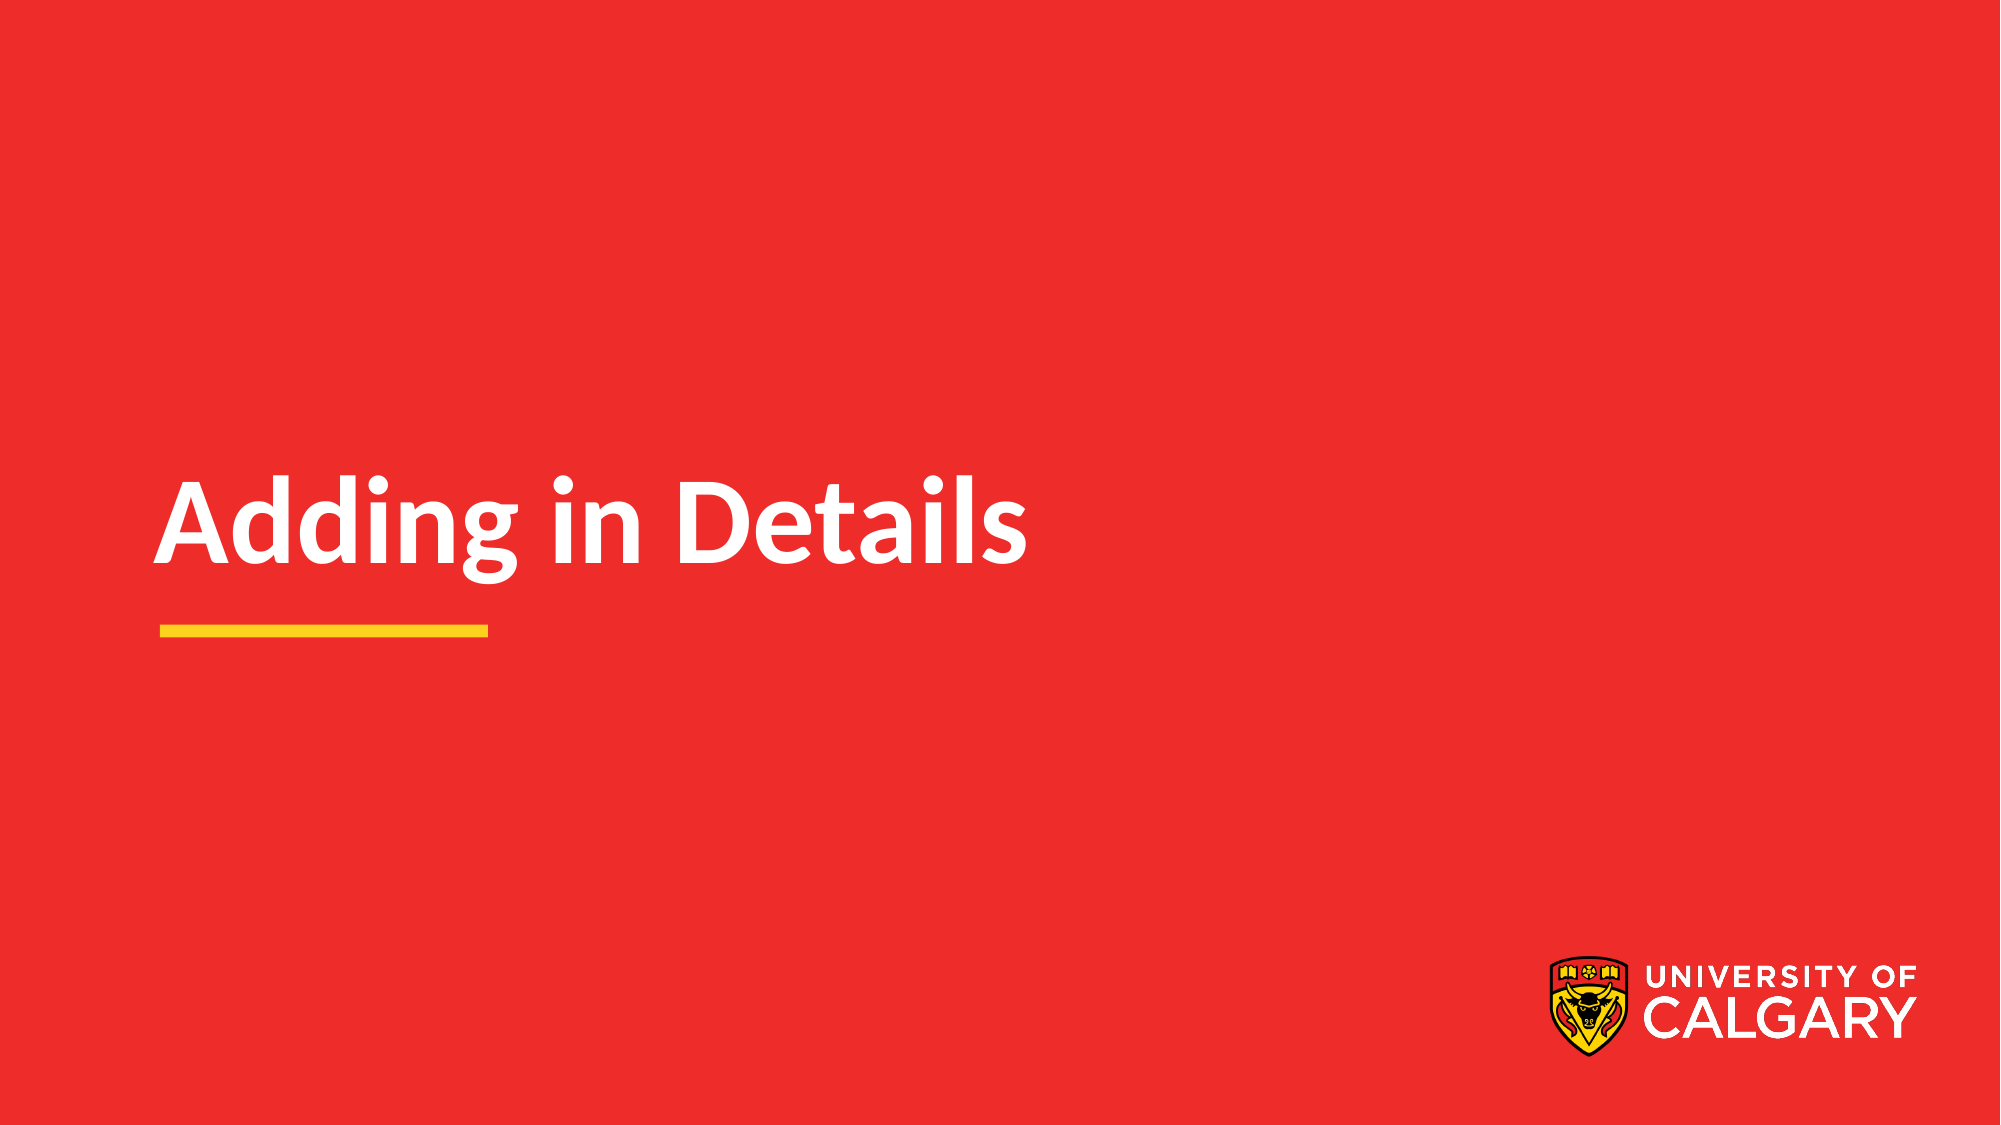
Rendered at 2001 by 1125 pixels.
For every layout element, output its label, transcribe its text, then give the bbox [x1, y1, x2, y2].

title Adding in Details [138, 160, 1639, 598]
picture [1508, 924, 1958, 1079]
